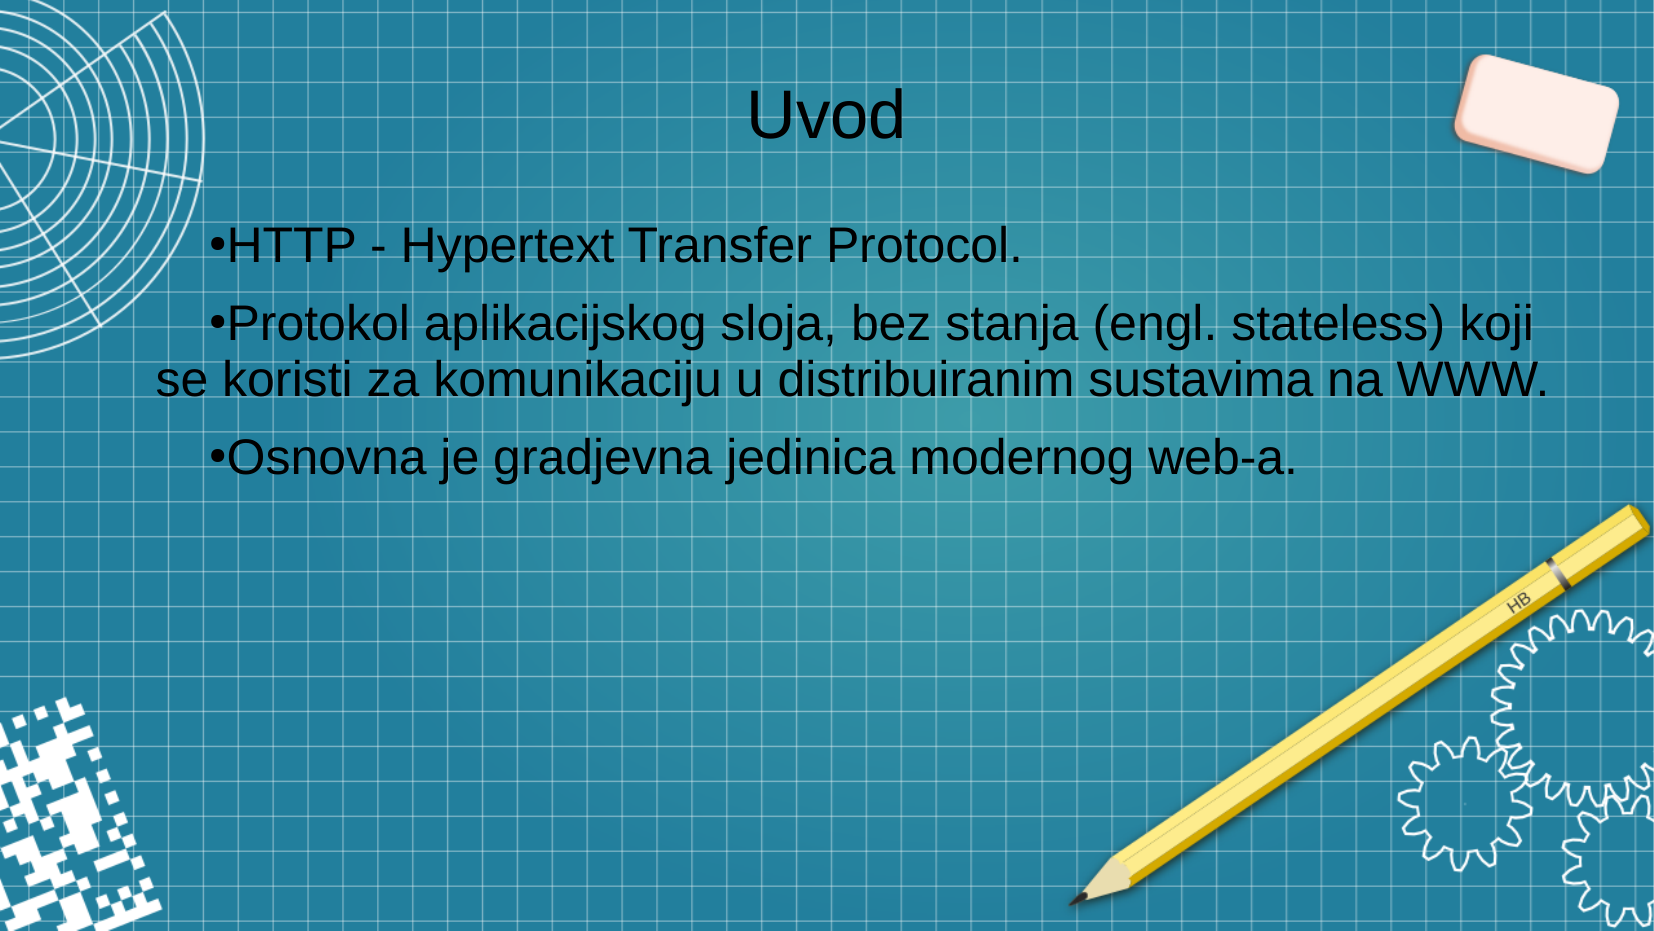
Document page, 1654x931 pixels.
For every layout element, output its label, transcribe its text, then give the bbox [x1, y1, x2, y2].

picture [0, 0, 1654, 931]
list HTTP - Hypertext Transfer Protocol. Protokol aplikacijskog sloja, bez stanja (engl. stateless) koji se koristi za komunikaciju u distribuiranim sustavima na WWW. Osnovna je gradjevna jedinica modernog web-a. [82, 217, 1571, 758]
title Uvod [82, 37, 1571, 193]
